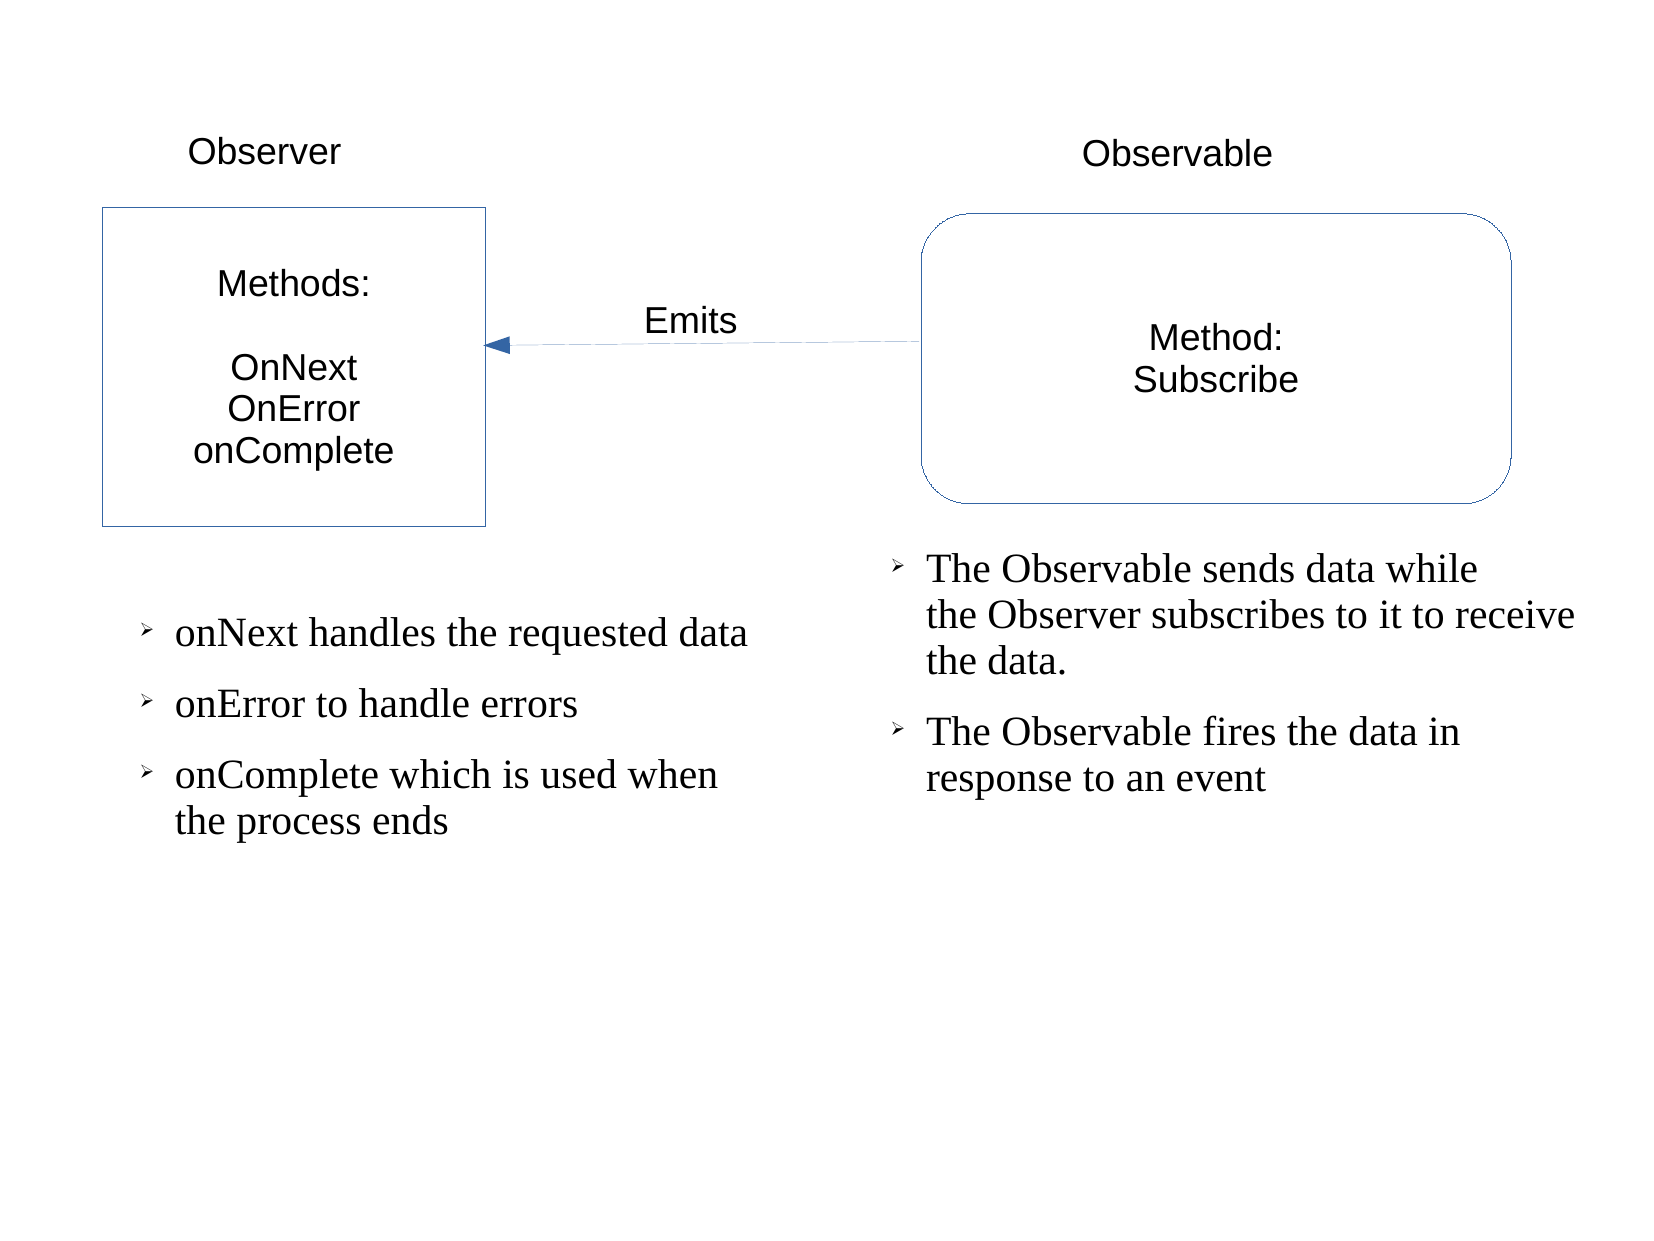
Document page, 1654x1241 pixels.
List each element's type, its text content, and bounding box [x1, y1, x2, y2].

text_box The Observable sends data while the Observer subscribes to it to receive the data. The Observable fires the data in response to an event [875, 537, 1602, 1066]
text_box Observer [172, 123, 496, 181]
text_box Method: Subscribe [921, 213, 1512, 504]
text_box Methods: OnNext OnError onComplete [102, 207, 486, 527]
text_box Observable [1067, 125, 1454, 183]
text_box onNext handles the requested data onError to handle errors onComplete which is used when the process ends [124, 601, 780, 1148]
text_box Emits [629, 291, 753, 349]
